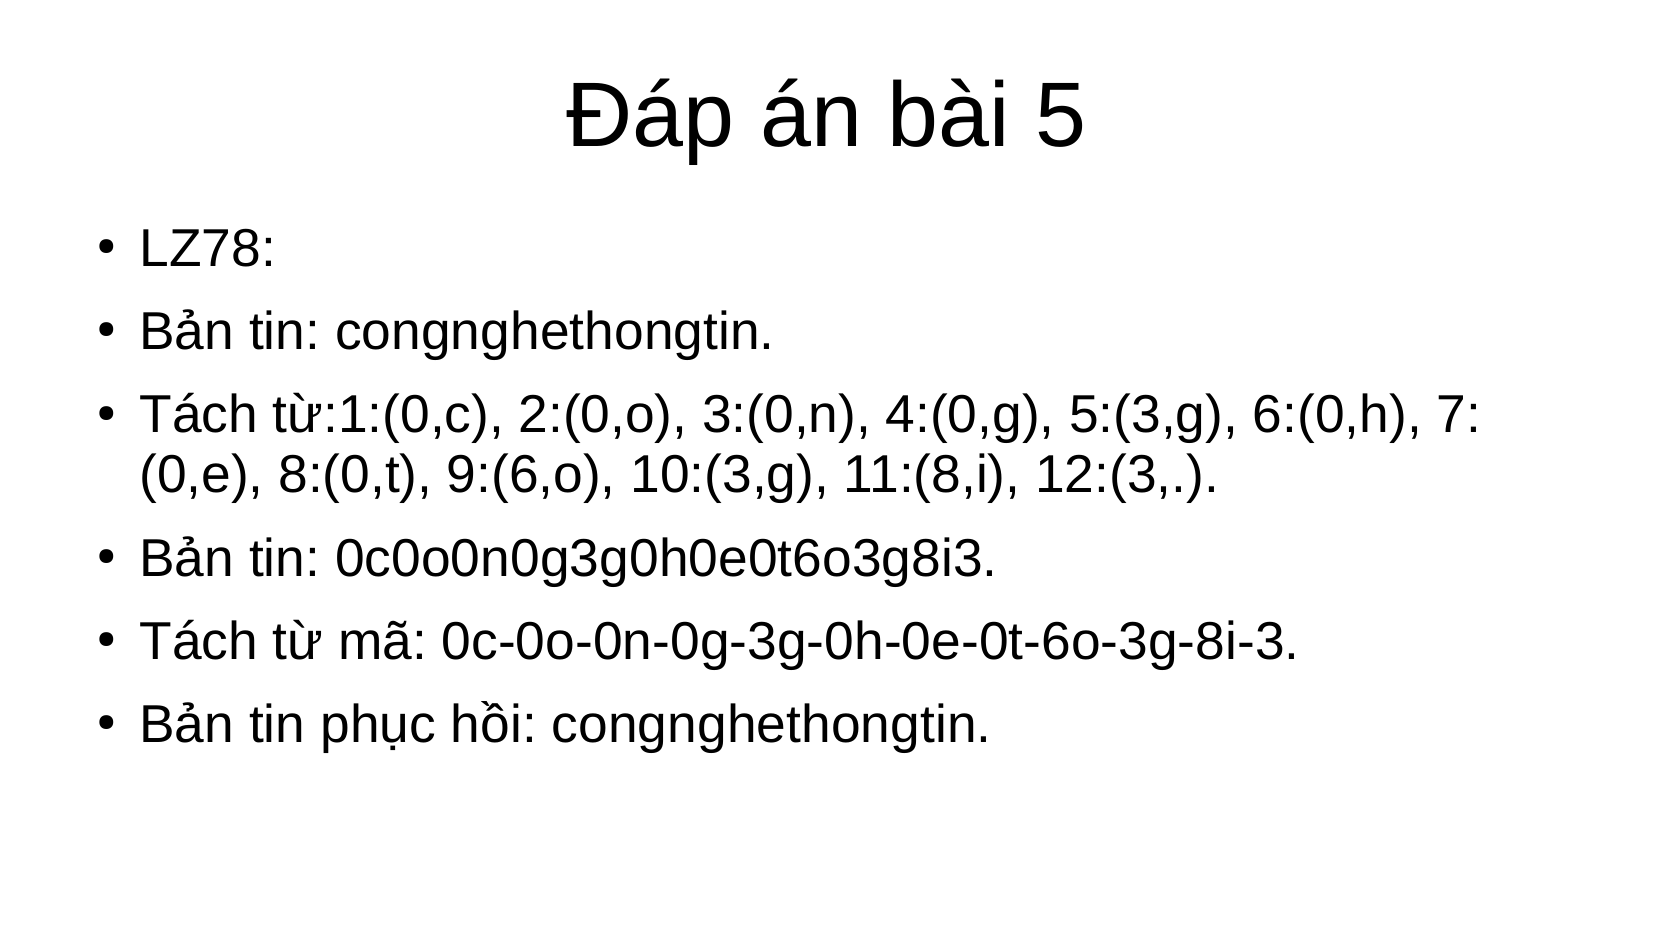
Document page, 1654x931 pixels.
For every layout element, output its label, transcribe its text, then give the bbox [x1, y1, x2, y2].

list LZ78: Bản tin: congnghethongtin. Tách từ:1:(0,c), 2:(0,o), 3:(0,n), 4:(0,g), 5:(3,g), 6:(0,h), 7:(0,e), 8:(0,t), 9:(6,o), 10:(3,g), 11:(8,i), 12:(3,.). Bản tin: 0c0o0n0g3g0h0e0t6o3g8i3. Tách từ mã: 0c-0o-0n-0g-3g-0h-0e-0t-6o-3g-8i-3. Bản tin phục hồi: congnghethongtin. [82, 217, 1571, 758]
title Đáp án bài 5 [82, 37, 1571, 193]
